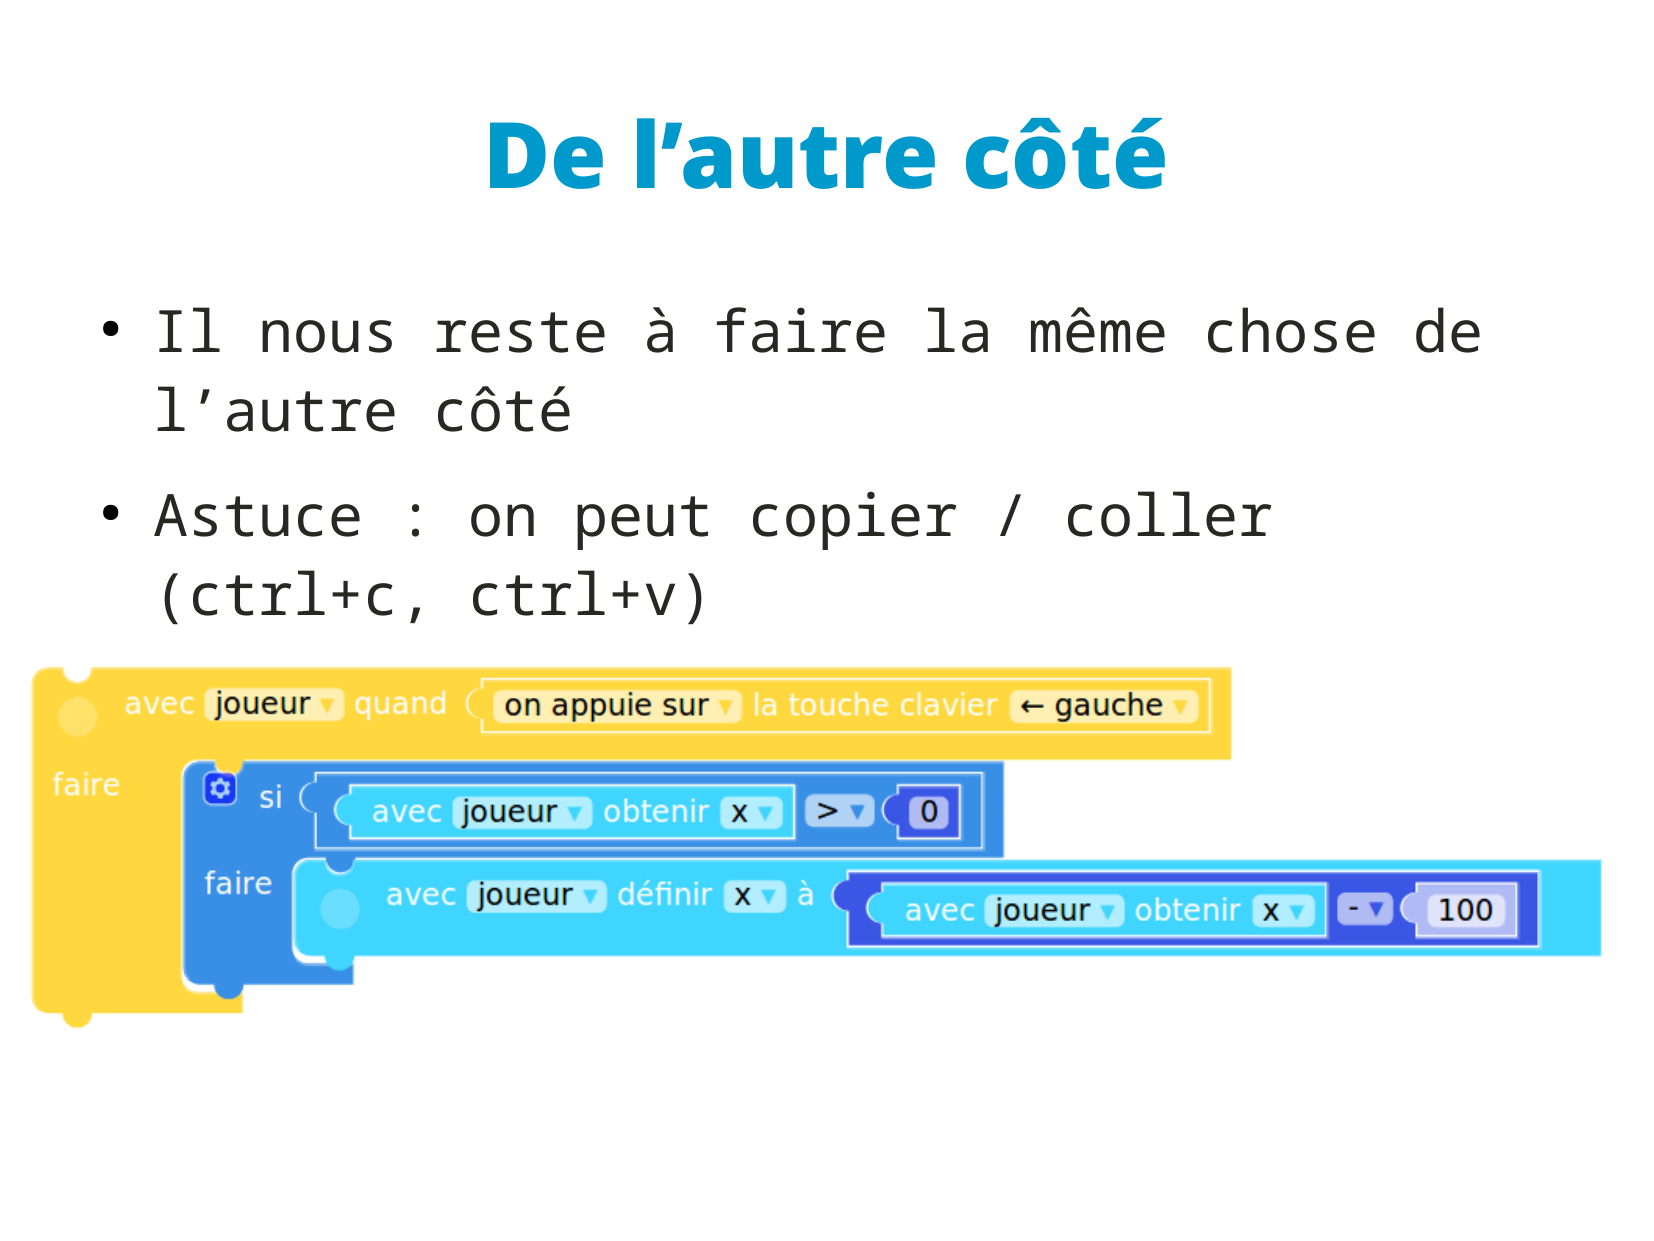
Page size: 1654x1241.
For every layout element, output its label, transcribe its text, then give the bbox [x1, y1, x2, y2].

picture [20, 650, 1633, 1040]
title De l’autre côté [82, 49, 1571, 257]
list Il nous reste à faire la même chose de l’autre côté Astuce : on peut copier / coller (ctrl+c, ctrl+v) [82, 290, 1571, 650]
